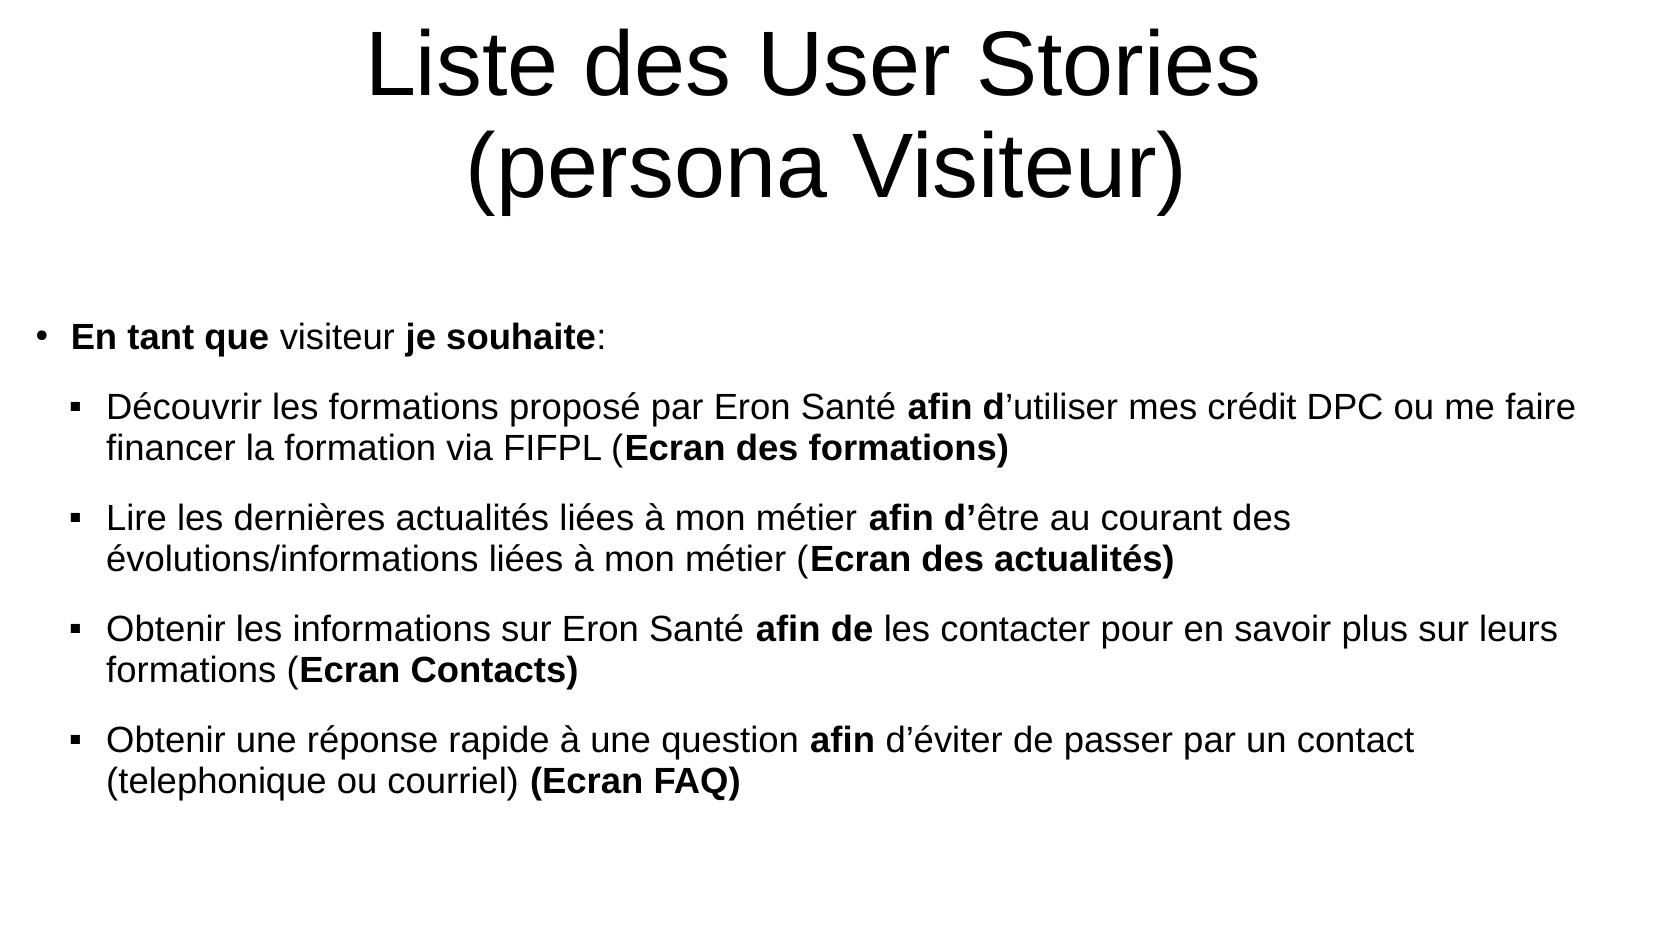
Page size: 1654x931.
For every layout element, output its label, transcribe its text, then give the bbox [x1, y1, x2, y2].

title Liste des User Stories (persona Visiteur) [82, 12, 1571, 218]
subtitle En tant que visiteur je souhaite: Découvrir les formations proposé par Eron Santé afin d’utiliser mes crédit DPC ou me faire financer la formation via FIFPL (Ecran des formations) Lire les dernières actualités liées à mon métier afin d’être au courant des évolutions/informations liées à mon métier (Ecran des actualités) Obtenir les informations sur Eron Santé afin de les contacter pour en savoir plus sur leurs formations (Ecran Contacts) Obtenir une réponse rapide à une question afin d’éviter de passer par un contact (telephonique ou courriel) (Ecran FAQ) [35, 224, 1630, 894]
